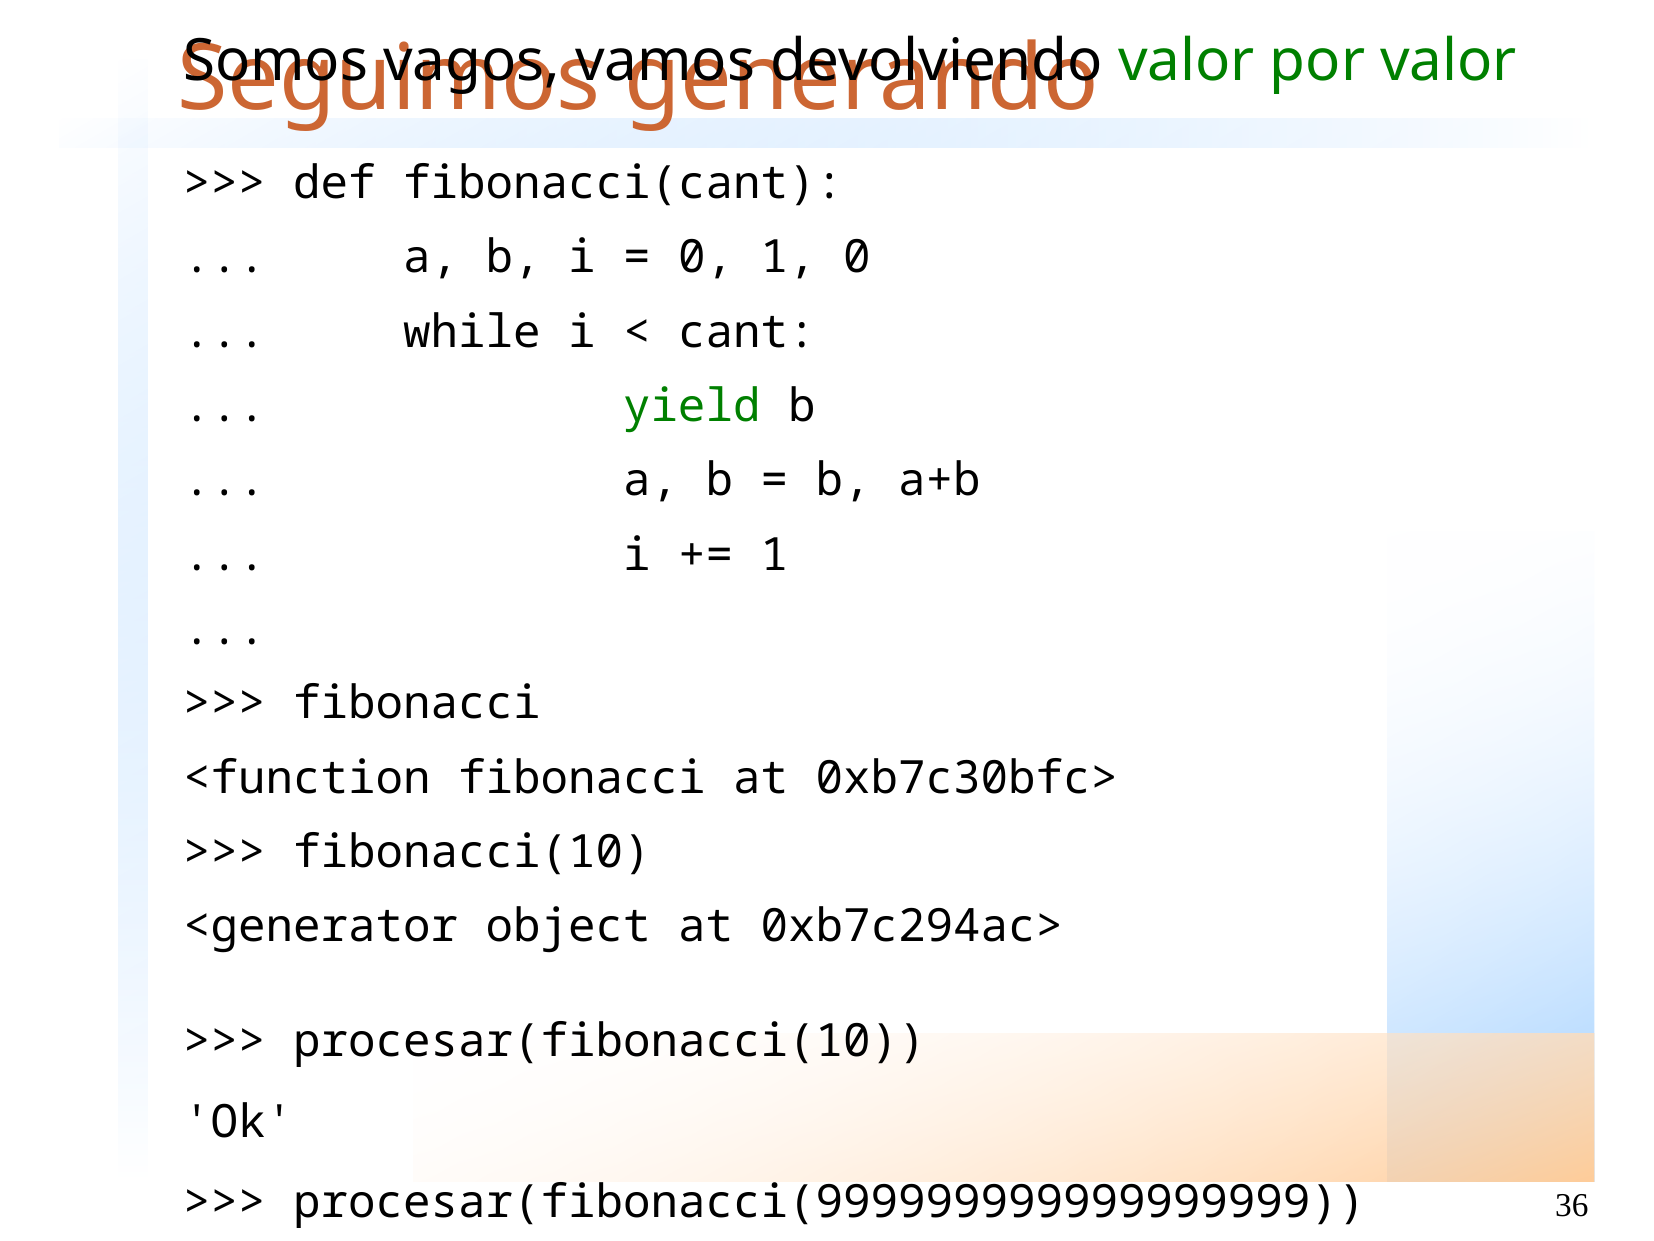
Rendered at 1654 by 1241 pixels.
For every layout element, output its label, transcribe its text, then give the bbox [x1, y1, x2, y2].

title Seguimos generando [177, 0, 1595, 101]
text_box Somos vagos, vamos devolviendo valor por valor >>> def fibonacci(cant): ... a, b, i = 0, 1, 0 ... while i < cant: ... yield b ... a, b = b, a+b ... i += 1 ... >>> fibonacci <function fibonacci at 0xb7c30bfc> >>> fibonacci(10) <generator object at 0xb7c294ac> >>> procesar(fibonacci(10)) 'Ok' >>> procesar(fibonacci(999999999999999999)) 'Ok' [147, 101, 1595, 1228]
